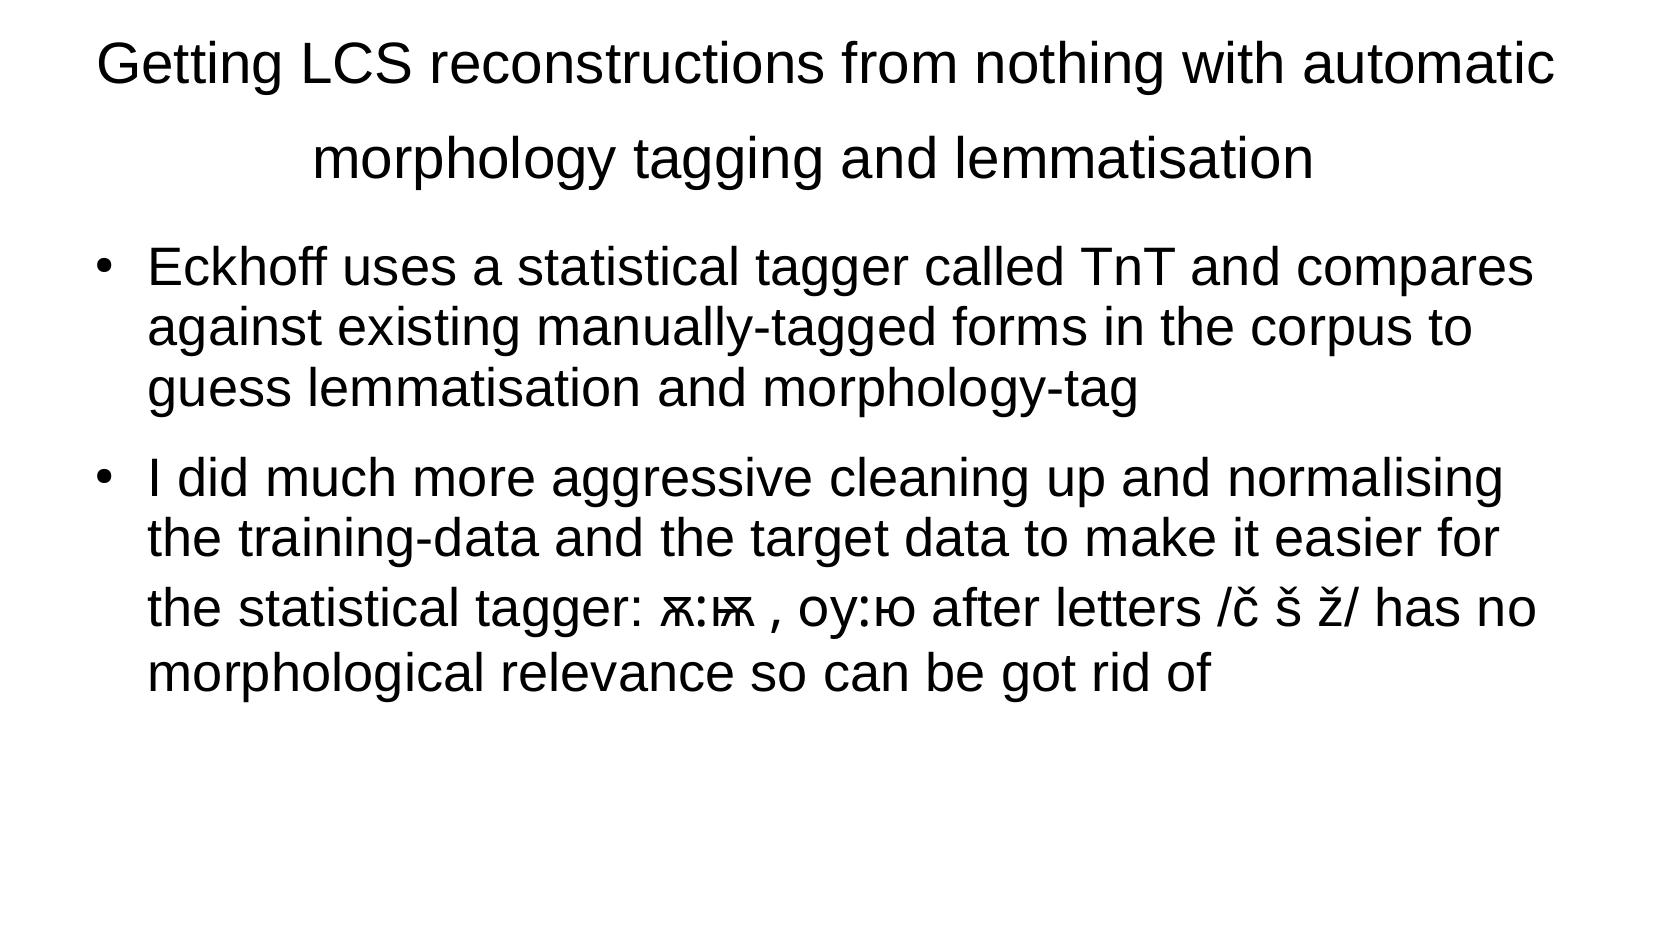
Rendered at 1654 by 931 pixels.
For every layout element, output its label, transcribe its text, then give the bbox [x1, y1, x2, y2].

title Getting LCS reconstructions from nothing with automatic morphology tagging and lemmatisation [82, 30, 1571, 199]
list Eckhoff uses a statistical tagger called TnT and compares against existing manually-tagged forms in the corpus to guess lemmatisation and morphology-tag I did much more aggressive cleaning up and normalising the training-data and the target data to make it easier for the statistical tagger: ѫ:ѭ , оу:ю after letters /č š ž/ has no morphological relevance so can be got rid of [76, 236, 1565, 776]
